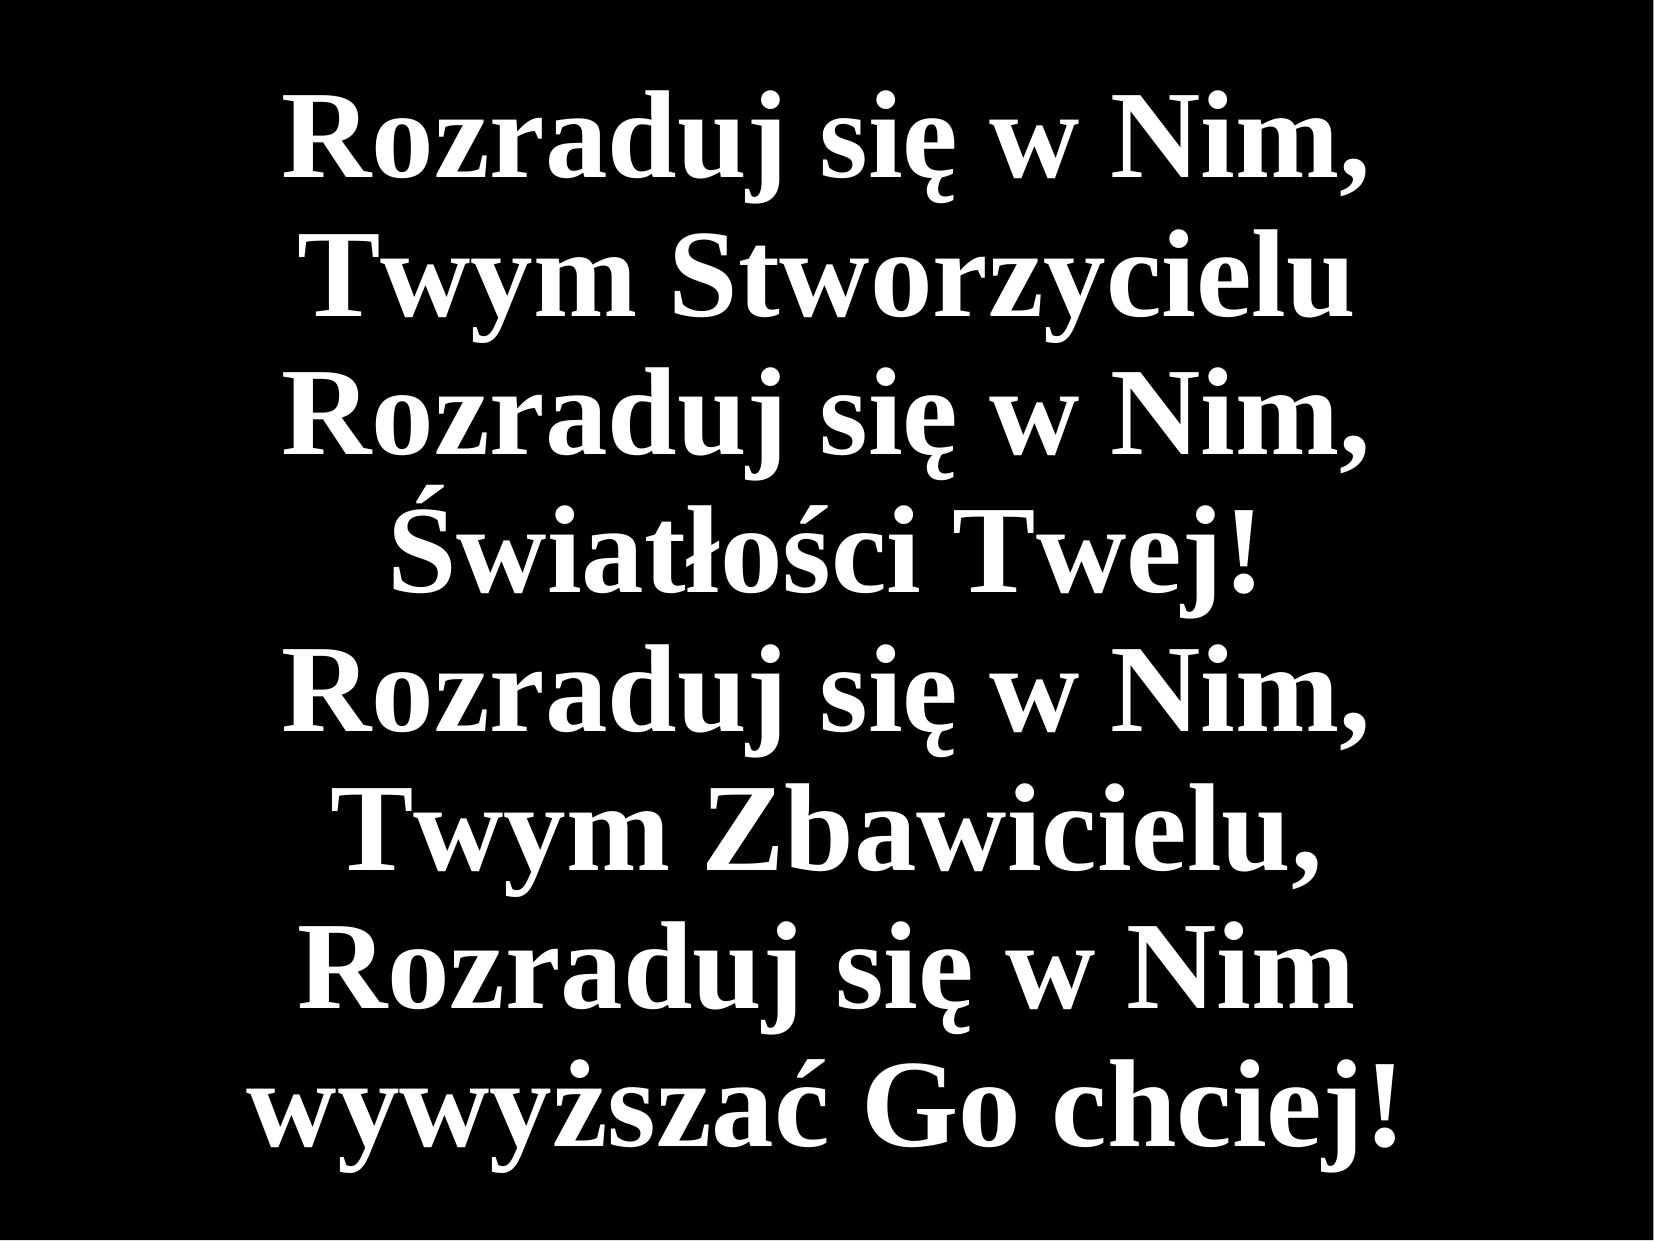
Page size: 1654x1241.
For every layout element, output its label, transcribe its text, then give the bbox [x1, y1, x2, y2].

title Rozraduj się w Nim, Twym Stworzycielu Rozraduj się w Nim, Światłości Twej! Rozraduj się w Nim, Twym Zbawicielu, Rozraduj się w Nim wywyższać Go chciej! [0, 0, 1654, 1241]
